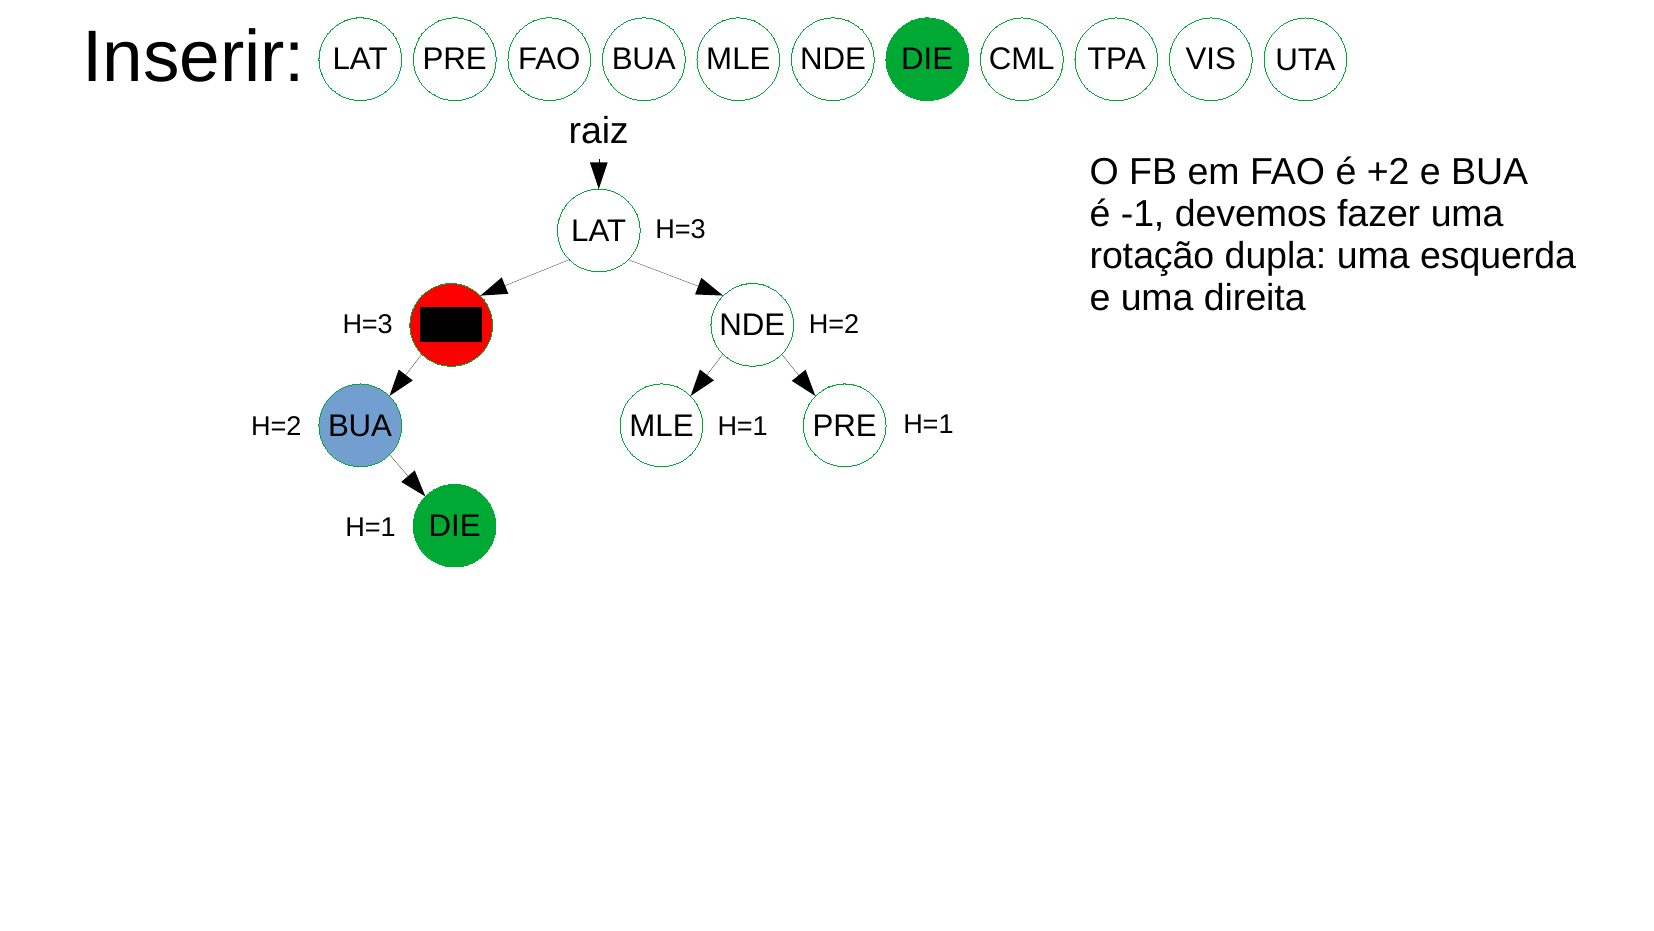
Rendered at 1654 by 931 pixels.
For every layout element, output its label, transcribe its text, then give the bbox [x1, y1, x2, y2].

text_box NDE [791, 17, 875, 101]
text_box FAO [507, 17, 591, 101]
text_box H=1 [702, 403, 783, 449]
text_box VIS [1169, 17, 1253, 101]
text_box MLE [620, 383, 702, 467]
text_box H=2 [794, 301, 875, 347]
text_box PRE [803, 383, 887, 467]
text_box H=3 [327, 301, 408, 347]
text_box BUA [318, 383, 402, 467]
text_box raiz [553, 102, 644, 160]
text_box CML [980, 17, 1064, 101]
title Inserir: [82, 0, 319, 134]
text_box H=2 [236, 403, 317, 449]
text_box LAT [557, 189, 640, 272]
text_box FAO [409, 283, 493, 367]
text_box UTA [1264, 17, 1347, 101]
text_box MLE [696, 17, 780, 101]
text_box DIE [413, 484, 496, 567]
text_box BUA [602, 17, 686, 101]
text_box H=1 [888, 401, 969, 447]
text_box TPA [1074, 17, 1158, 101]
text_box LAT [318, 17, 402, 101]
text_box DIE [885, 17, 969, 101]
text_box O FB em FAO é +2 e BUA é -1, devemos fazer uma rotação dupla: uma esquerda e uma direita [1074, 142, 1654, 326]
text_box H=3 [640, 206, 721, 252]
text_box PRE [413, 17, 497, 101]
text_box H=1 [330, 504, 411, 550]
text_box NDE [710, 283, 794, 367]
